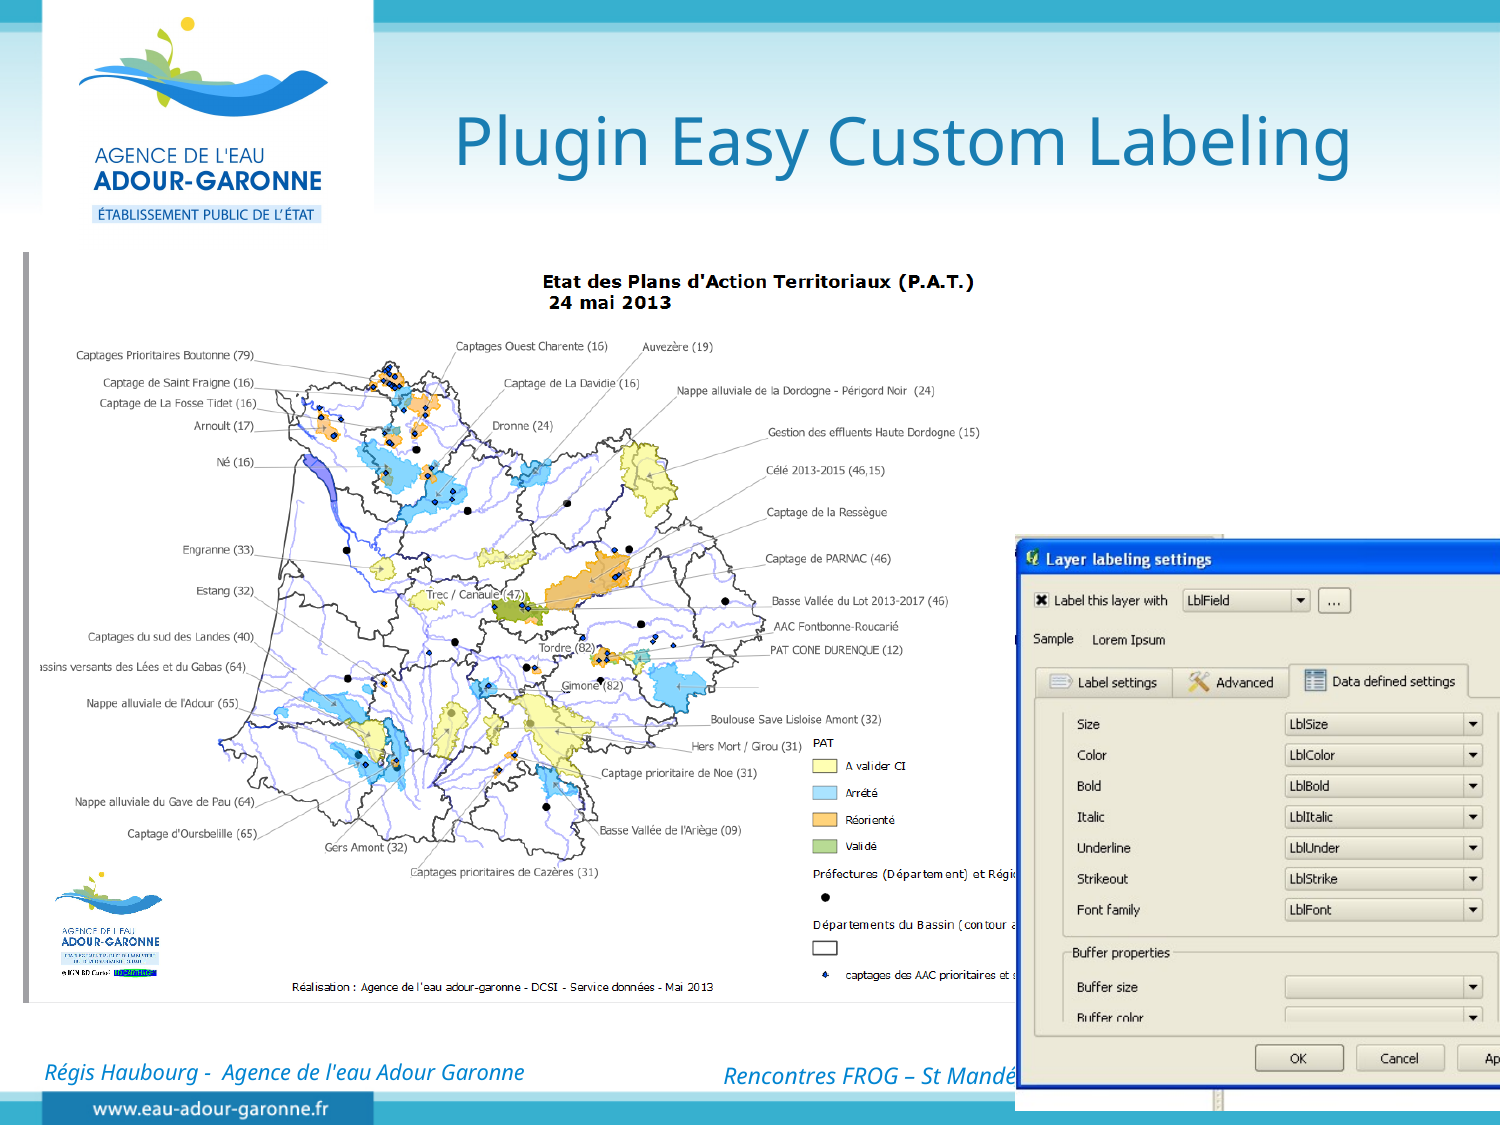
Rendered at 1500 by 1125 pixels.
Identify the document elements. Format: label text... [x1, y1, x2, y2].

picture [0, 0, 1500, 1125]
title Plugin Easy Custom Labeling [383, 45, 1426, 233]
